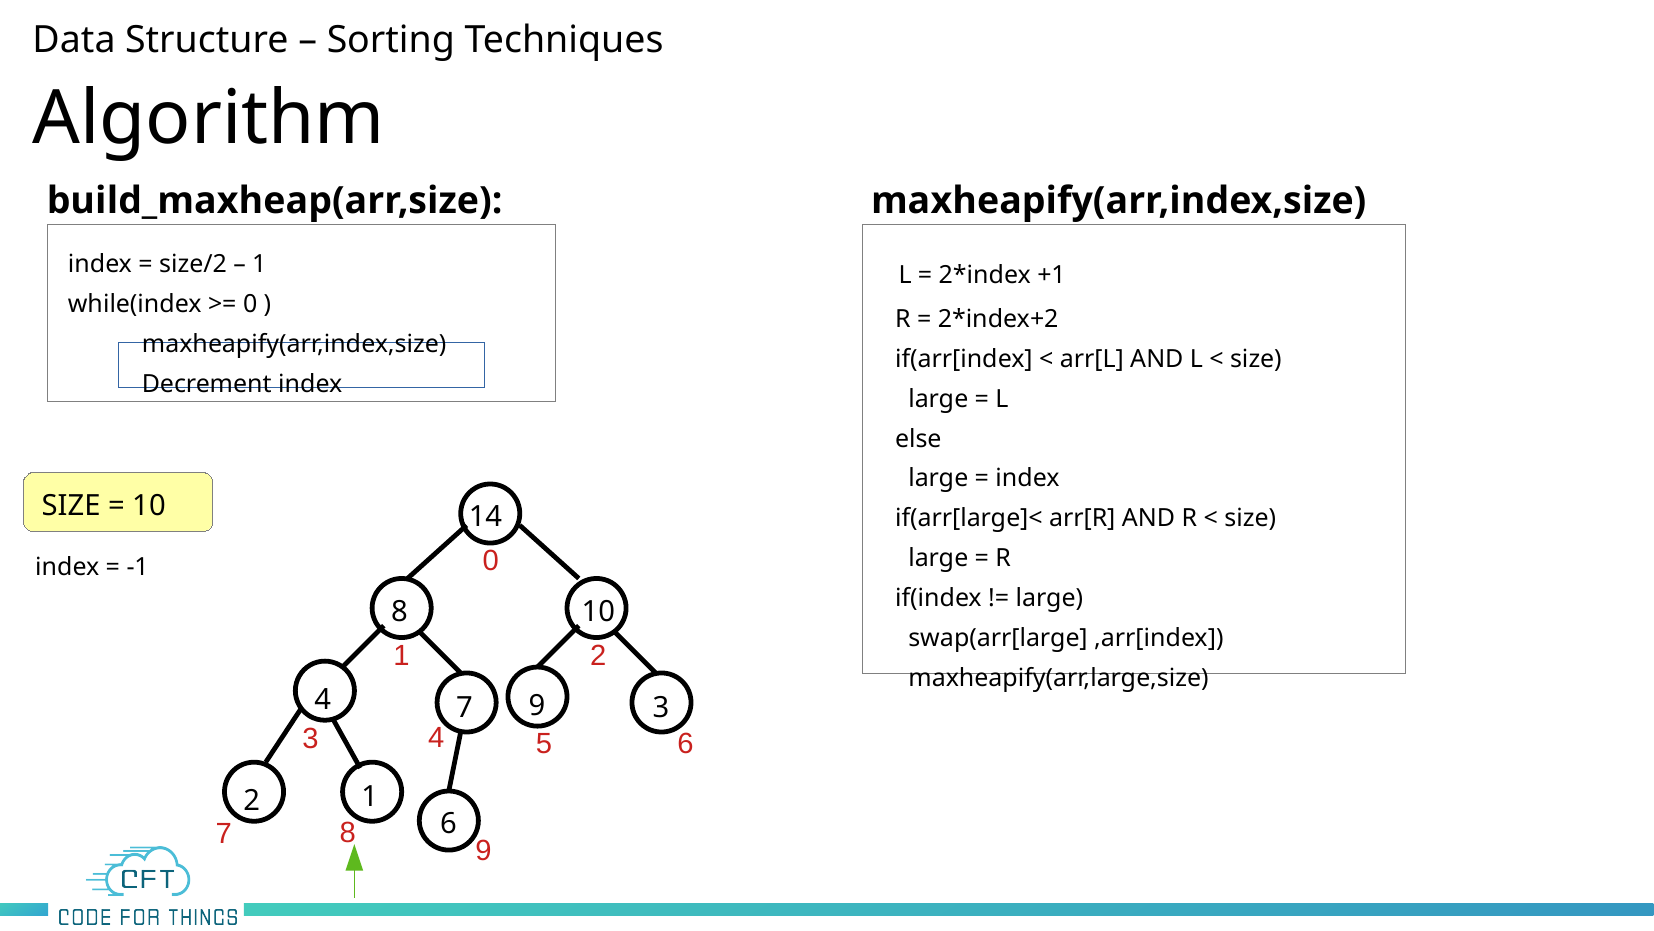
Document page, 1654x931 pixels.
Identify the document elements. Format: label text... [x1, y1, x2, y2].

text_box [515, 667, 560, 677]
title Data Structure – Sorting Techniques Algorithm [32, 12, 1184, 166]
text_box 3 [637, 678, 686, 728]
text_box [348, 672, 355, 710]
text_box build_maxheap(arr,size): [32, 165, 650, 225]
text_box [395, 773, 402, 811]
text_box 6 [425, 795, 474, 845]
picture [59, 846, 237, 925]
text_box 10 [566, 582, 634, 632]
text_box [645, 672, 678, 678]
text_box 7 [200, 809, 247, 857]
text_box [302, 661, 347, 671]
text_box [342, 778, 346, 806]
text_box [371, 818, 386, 822]
text_box [47, 224, 556, 402]
text_box [686, 686, 692, 719]
text_box [437, 687, 441, 713]
text_box 9 [460, 826, 507, 875]
text_box 8 [324, 808, 371, 857]
text_box [474, 805, 479, 837]
text_box 5 [521, 719, 567, 768]
text_box [372, 593, 376, 623]
text_box index = -1 [0, 541, 189, 591]
text_box [224, 777, 228, 806]
text_box [862, 224, 1406, 674]
text_box [475, 483, 506, 488]
text_box 0 [467, 536, 514, 585]
text_box [232, 762, 276, 772]
text_box [433, 791, 464, 795]
text_box 1 [346, 768, 395, 818]
text_box [646, 728, 662, 733]
text_box 8 [376, 582, 443, 632]
text_box index = size/2 – 1 while(index >= 0 ) maxheapify(arr,index,size) Decrement index [53, 238, 508, 402]
text_box [562, 680, 568, 714]
text_box 14 [446, 488, 532, 538]
text_box [460, 728, 482, 733]
text_box 4 [299, 671, 348, 721]
text_box maxheapify(arr,index,size) [856, 166, 1571, 225]
text_box [23, 472, 213, 532]
text_box 6 [662, 719, 709, 768]
text_box [387, 578, 416, 582]
text_box L = 2*index +1 R = 2*index+2 if(arr[index] < arr[L] AND L < size) large = L else large = index if(arr[large]< arr[R] AND R < size) large = R if(index != large) swap(arr[large] ,arr[index]) maxheapify(arr,large,size) [874, 236, 1371, 647]
text_box 1 [378, 631, 425, 680]
text_box SIZE = 10 [26, 476, 207, 526]
text_box [362, 762, 390, 768]
text_box [631, 686, 637, 719]
text_box 9 [513, 677, 562, 727]
text_box [432, 845, 466, 851]
text_box [295, 676, 299, 705]
text_box 7 [441, 678, 490, 728]
text_box [277, 773, 284, 811]
text_box 2 [228, 772, 277, 822]
text_box [450, 672, 484, 678]
text_box 3 [287, 714, 293, 724]
text_box 3 [287, 714, 334, 763]
text_box [507, 680, 513, 714]
text_box [490, 684, 497, 721]
text_box 2 [575, 631, 622, 680]
text_box 4 [413, 713, 460, 762]
text_box [582, 578, 611, 582]
text_box [419, 803, 425, 838]
